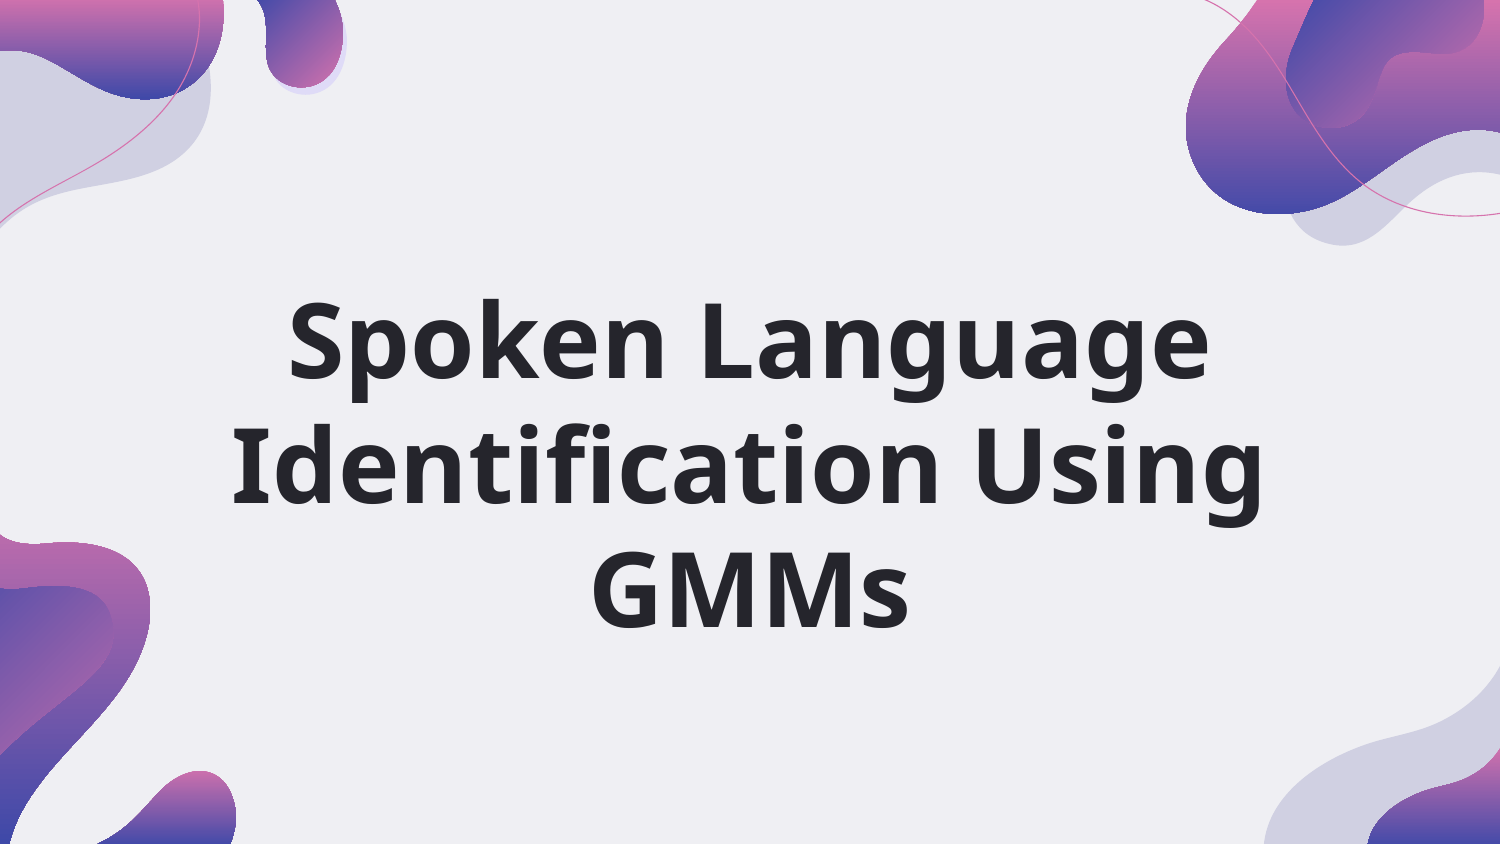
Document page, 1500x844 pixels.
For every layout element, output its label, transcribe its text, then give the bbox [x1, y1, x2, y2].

title Spoken Language Identification Using GMMs [196, 258, 1304, 665]
